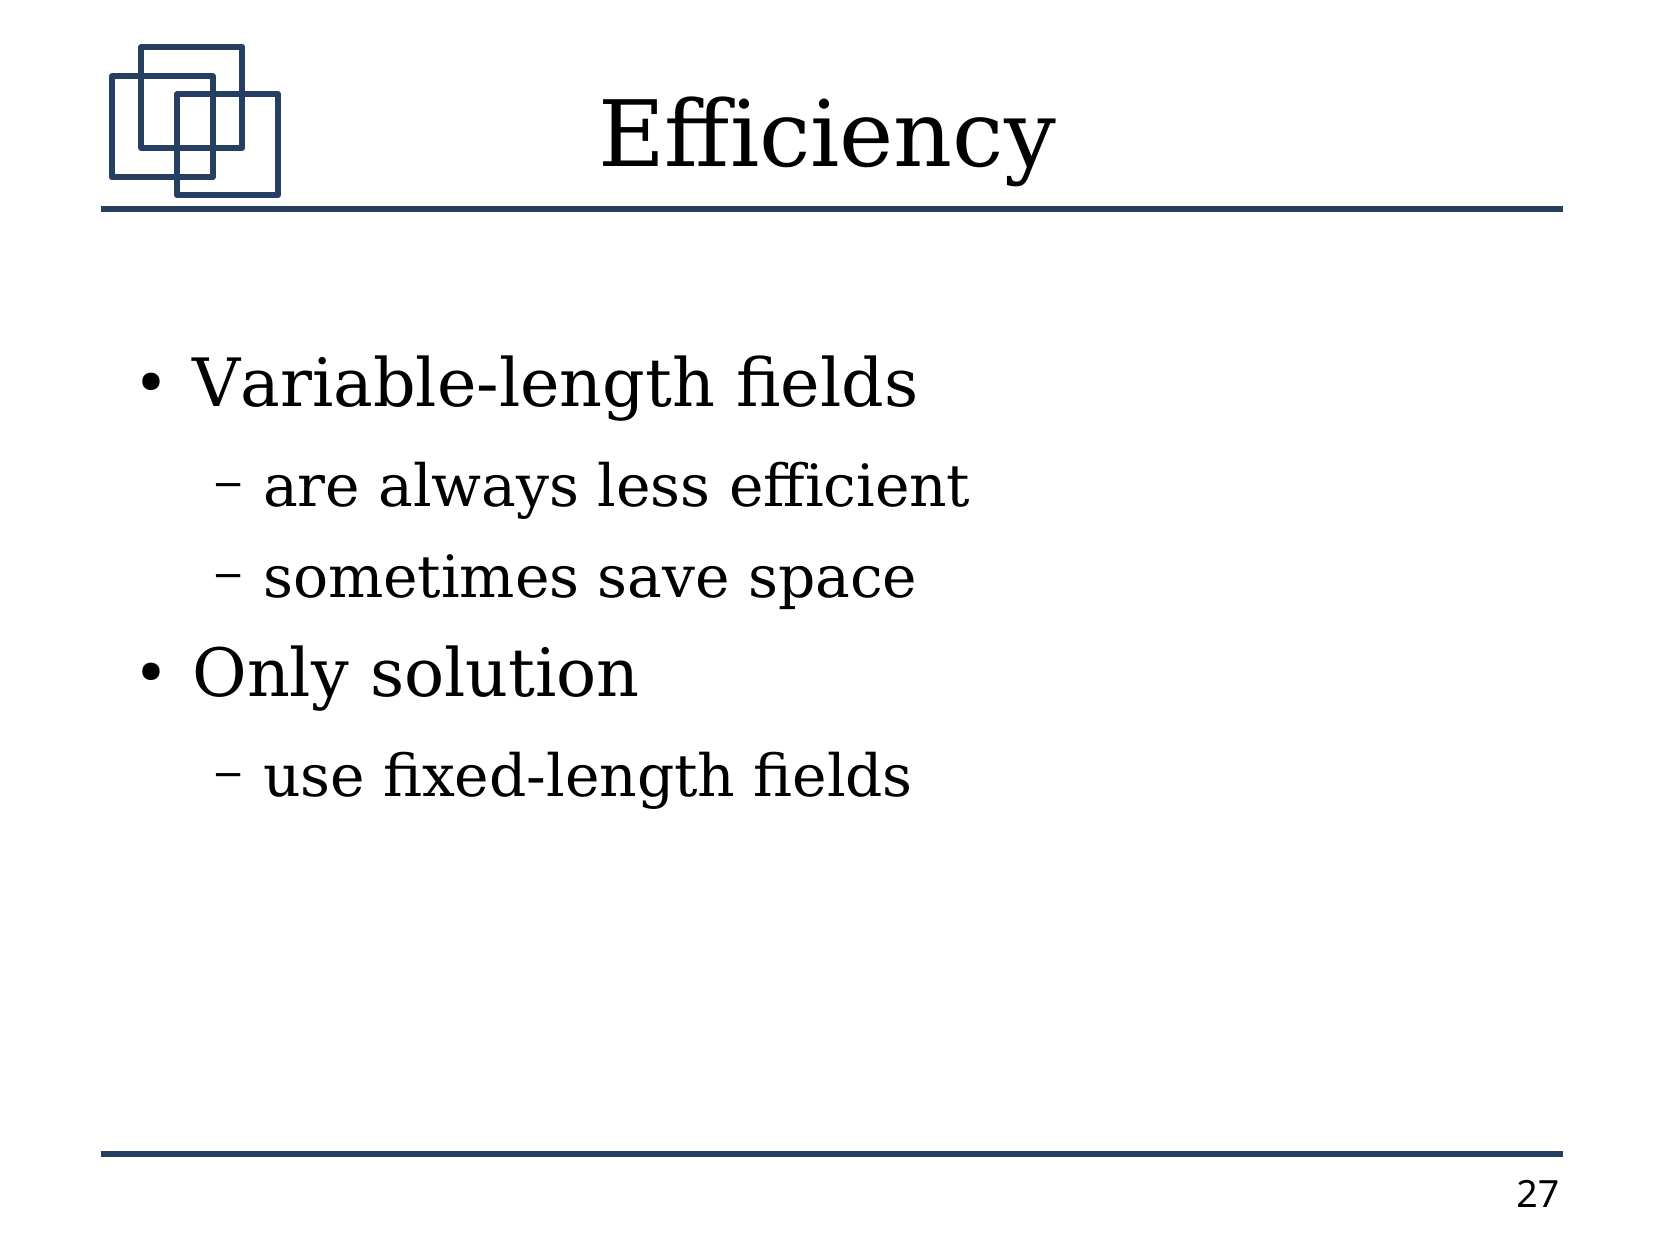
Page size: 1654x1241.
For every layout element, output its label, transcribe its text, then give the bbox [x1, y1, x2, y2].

list Variable-length fields are always less efficient sometimes save space Only solution use fixed-length fields [121, 344, 1534, 1127]
title Efficiency [121, 31, 1534, 239]
